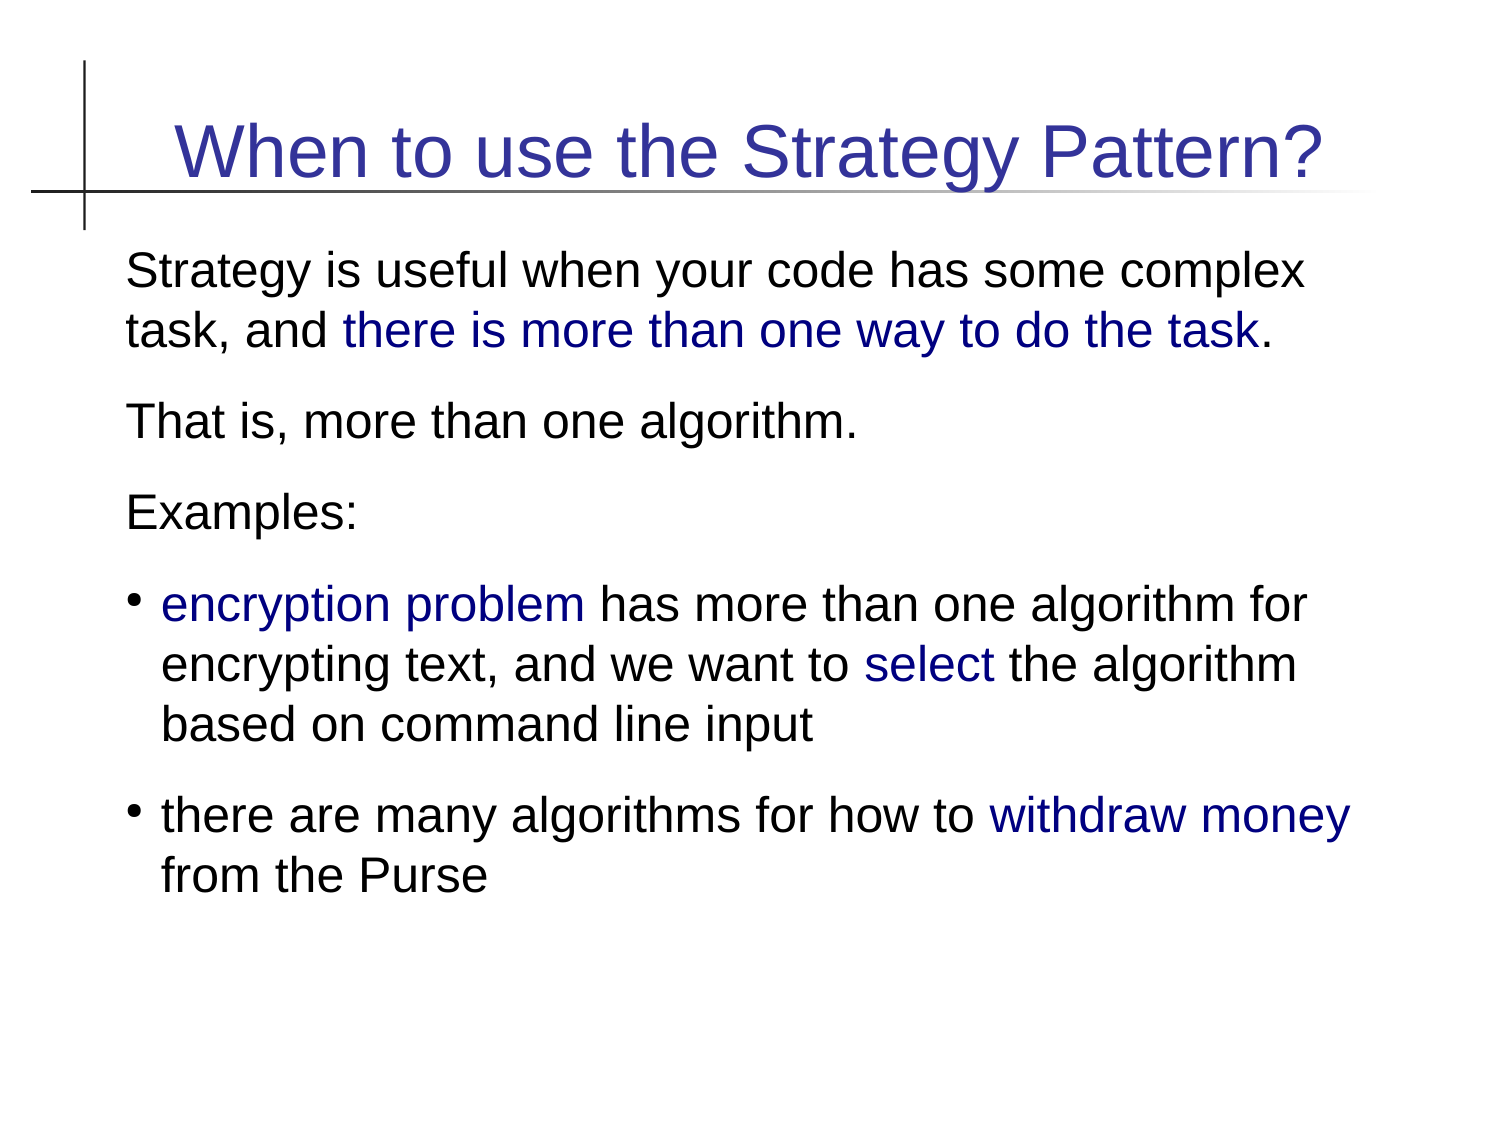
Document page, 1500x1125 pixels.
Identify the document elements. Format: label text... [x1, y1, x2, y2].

list Strategy is useful when your code has some complex task, and there is more than one way to do the task. That is, more than one algorithm. Examples: encryption problem has more than one algorithm for encrypting text, and we want to select the algorithm based on command line input there are many algorithms for how to withdraw money from the Purse [110, 229, 1411, 962]
title When to use the Strategy Pattern? [50, 37, 1450, 201]
